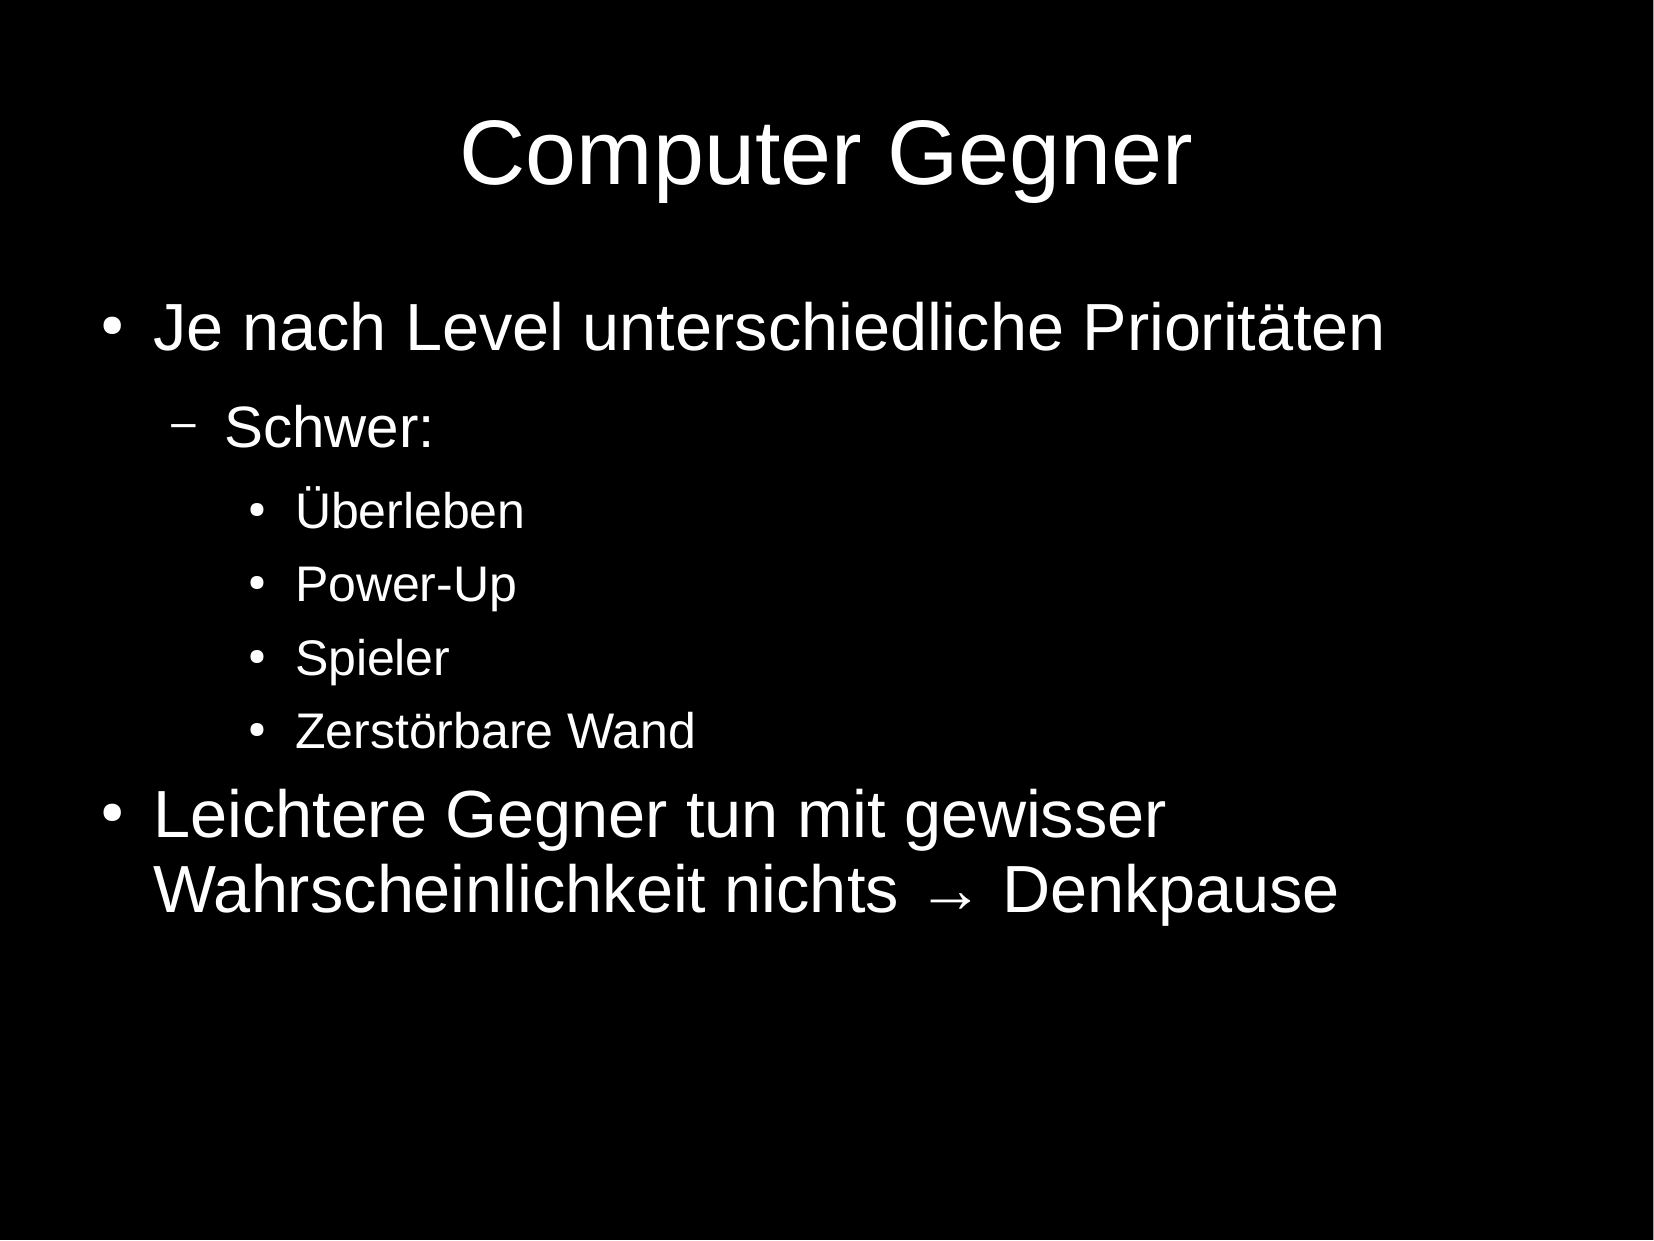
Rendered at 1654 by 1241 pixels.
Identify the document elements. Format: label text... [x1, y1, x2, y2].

list Je nach Level unterschiedliche Prioritäten Schwer: Überleben Power-Up Spieler Zerstörbare Wand Leichtere Gegner tun mit gewisser Wahrscheinlichkeit nichts → Denkpause [82, 290, 1571, 1010]
title Computer Gegner [82, 49, 1571, 257]
